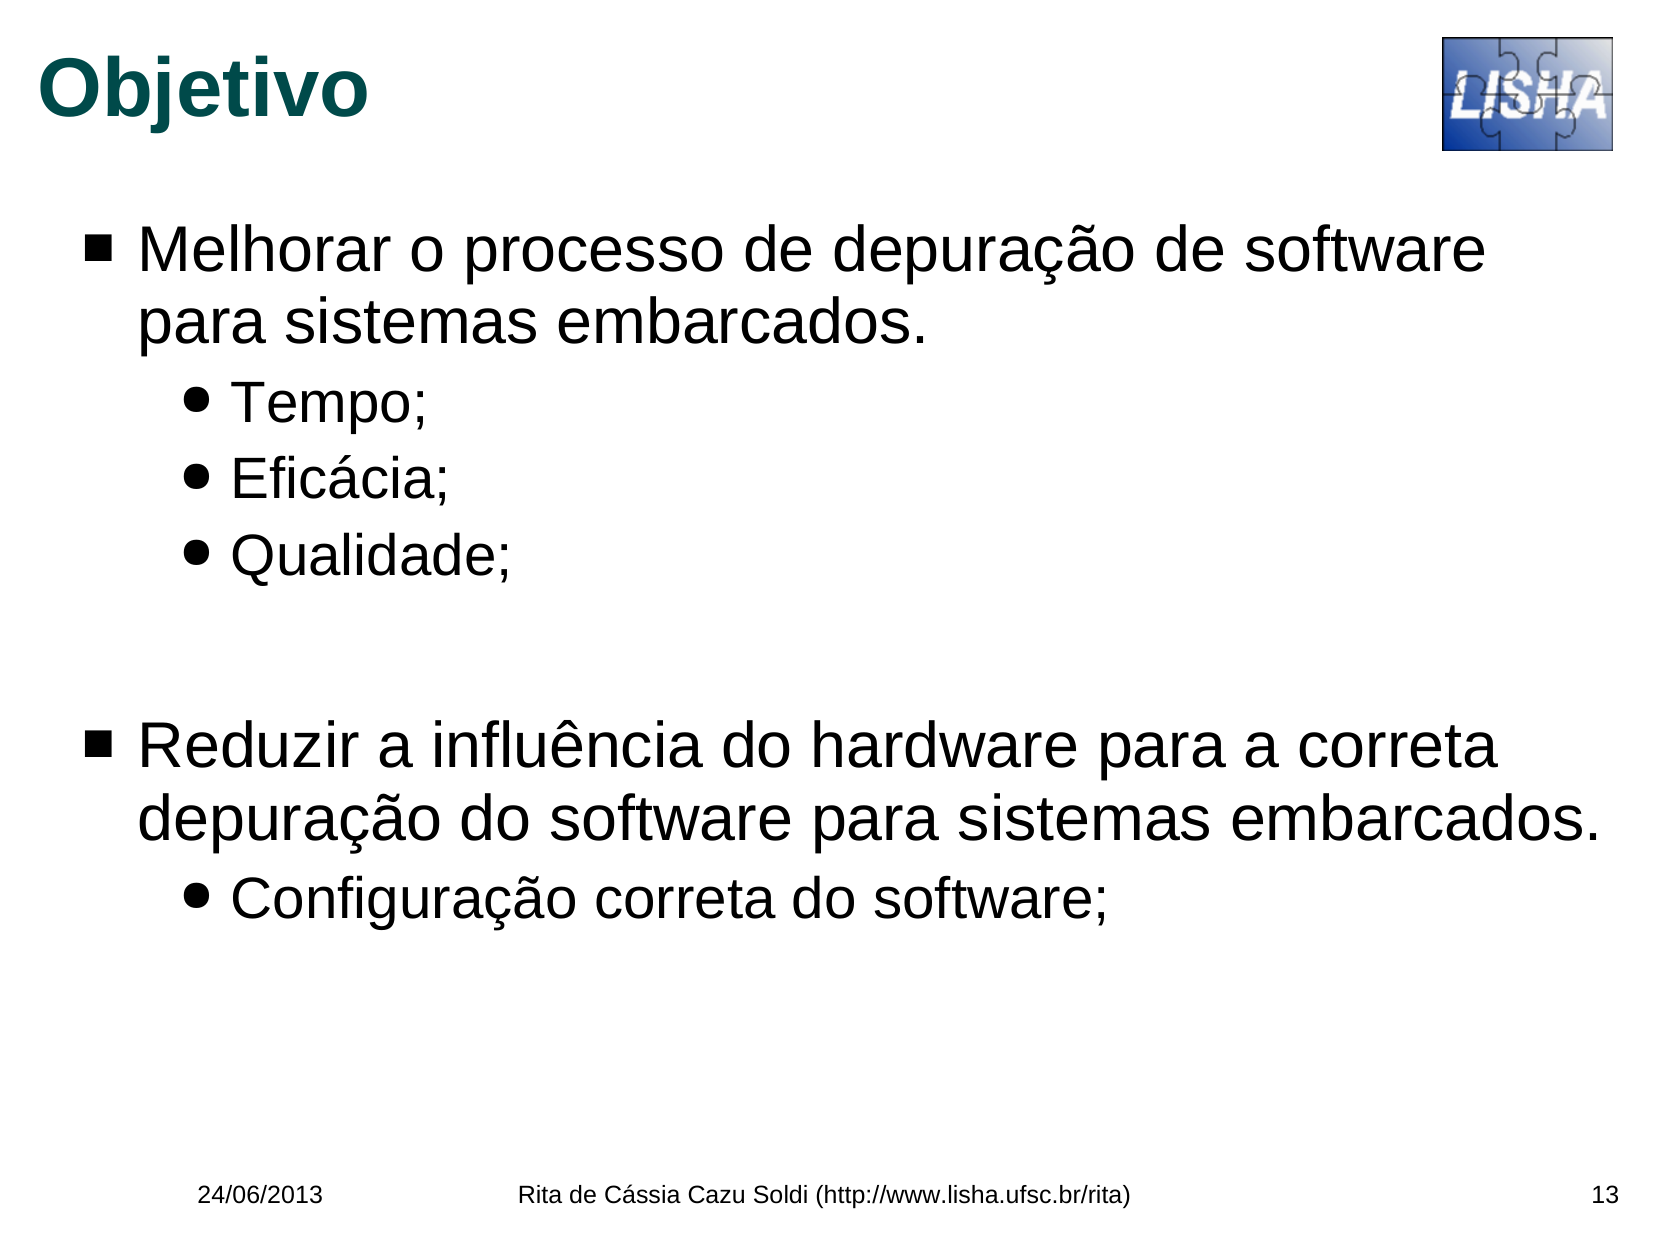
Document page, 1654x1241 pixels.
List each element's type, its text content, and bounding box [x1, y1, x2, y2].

title Objetivo [37, 37, 1426, 151]
list Melhorar o processo de depuração de software para sistemas embarcados. Tempo; Eficácia; Qualidade; Reduzir a influência do hardware para a correta depuração do software para sistemas embarcados. Configuração correta do software; [37, 213, 1613, 1151]
picture [1442, 37, 1613, 151]
